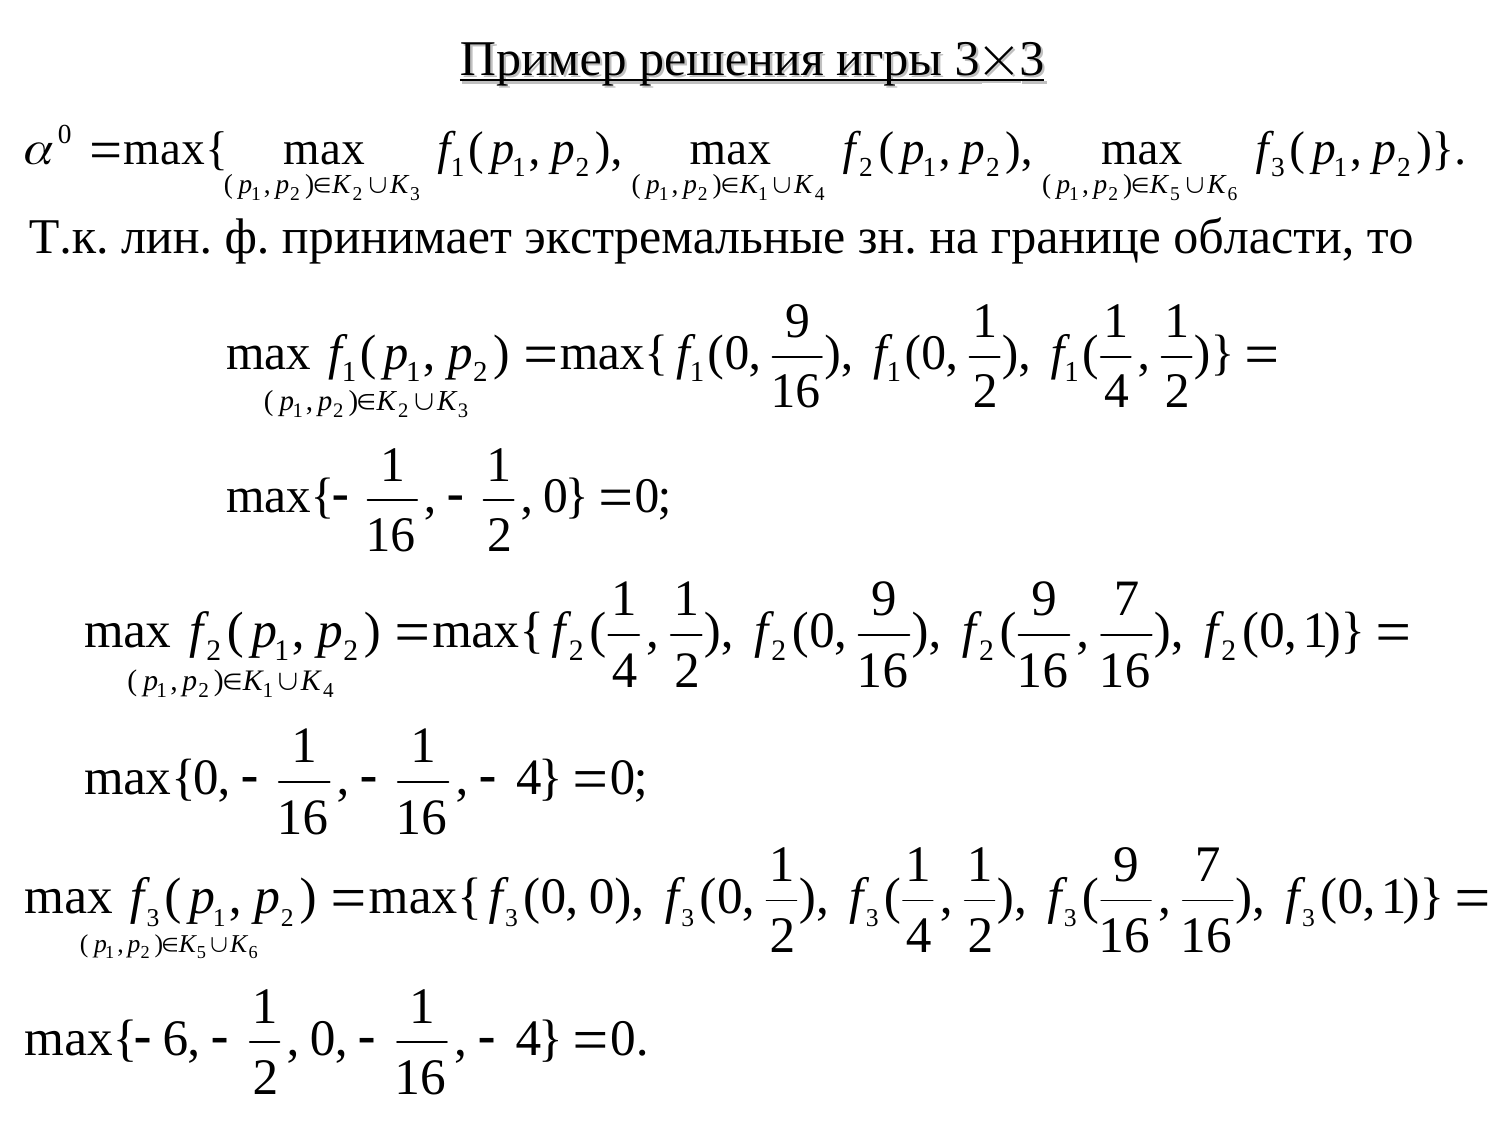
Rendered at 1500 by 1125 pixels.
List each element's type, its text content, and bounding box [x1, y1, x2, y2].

chart [17, 565, 1489, 1106]
text_box Т.к. лин. ф. принимает экстремальные зн. на границе области, то [14, 196, 1483, 272]
chart [17, 113, 1471, 196]
text_box Пример решения игры 33 [445, 17, 1072, 94]
chart [218, 289, 1277, 563]
